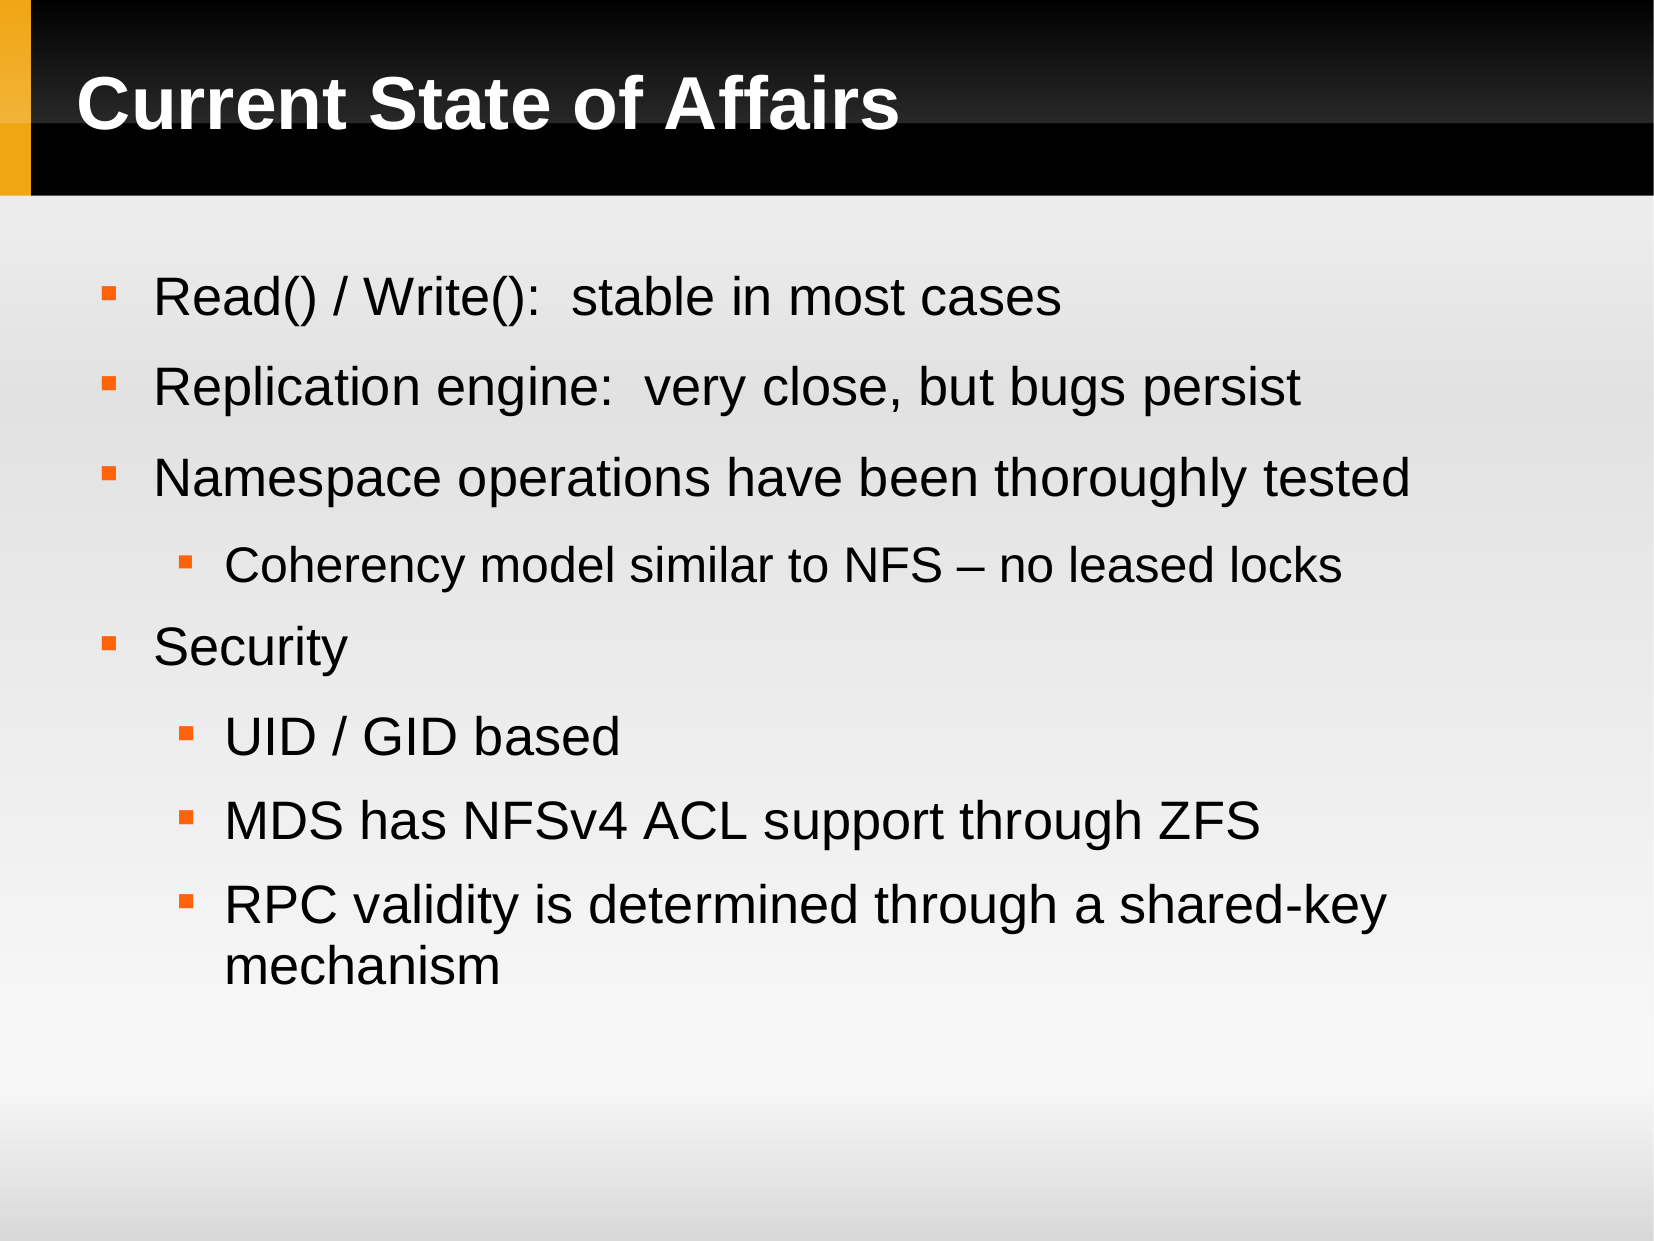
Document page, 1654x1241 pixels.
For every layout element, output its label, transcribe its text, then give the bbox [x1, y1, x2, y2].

list Read() / Write(): stable in most cases Replication engine: very close, but bugs persist Namespace operations have been thoroughly tested Coherency model similar to NFS – no leased locks Security UID / GID based MDS has NFSv4 ACL support through ZFS RPC validity is determined through a shared-key mechanism [82, 266, 1576, 1210]
picture [0, 0, 1654, 1241]
title Current State of Affairs [76, 7, 1565, 200]
